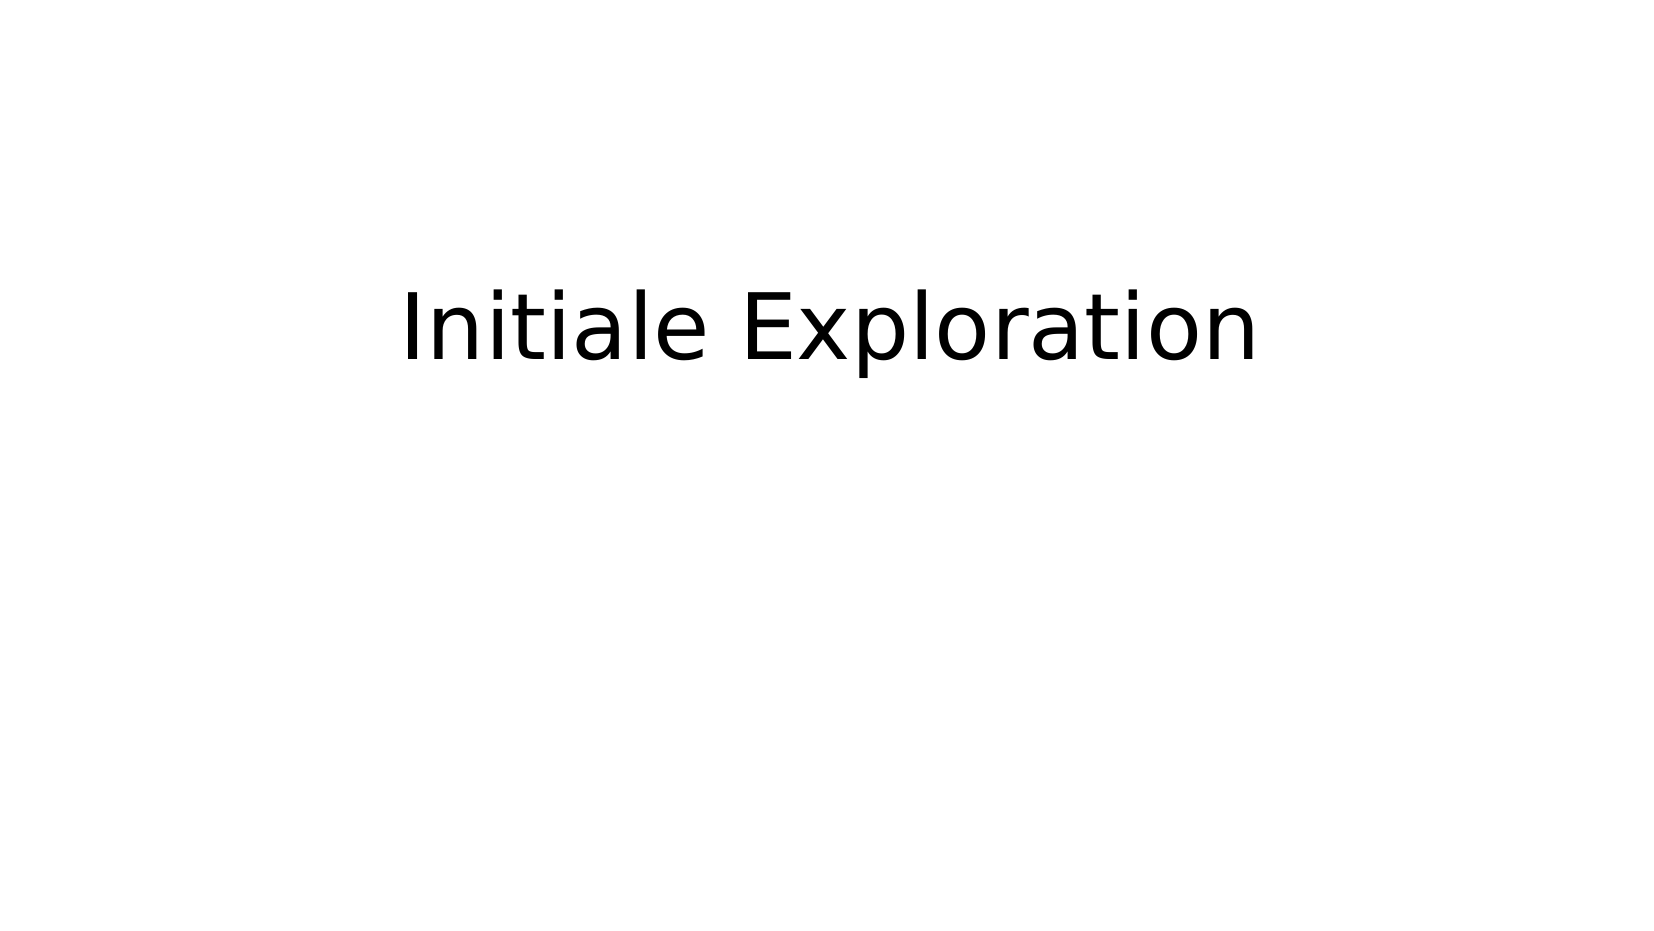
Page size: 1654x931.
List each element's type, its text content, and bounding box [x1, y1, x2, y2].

title Initiale Exploration [86, 249, 1576, 406]
